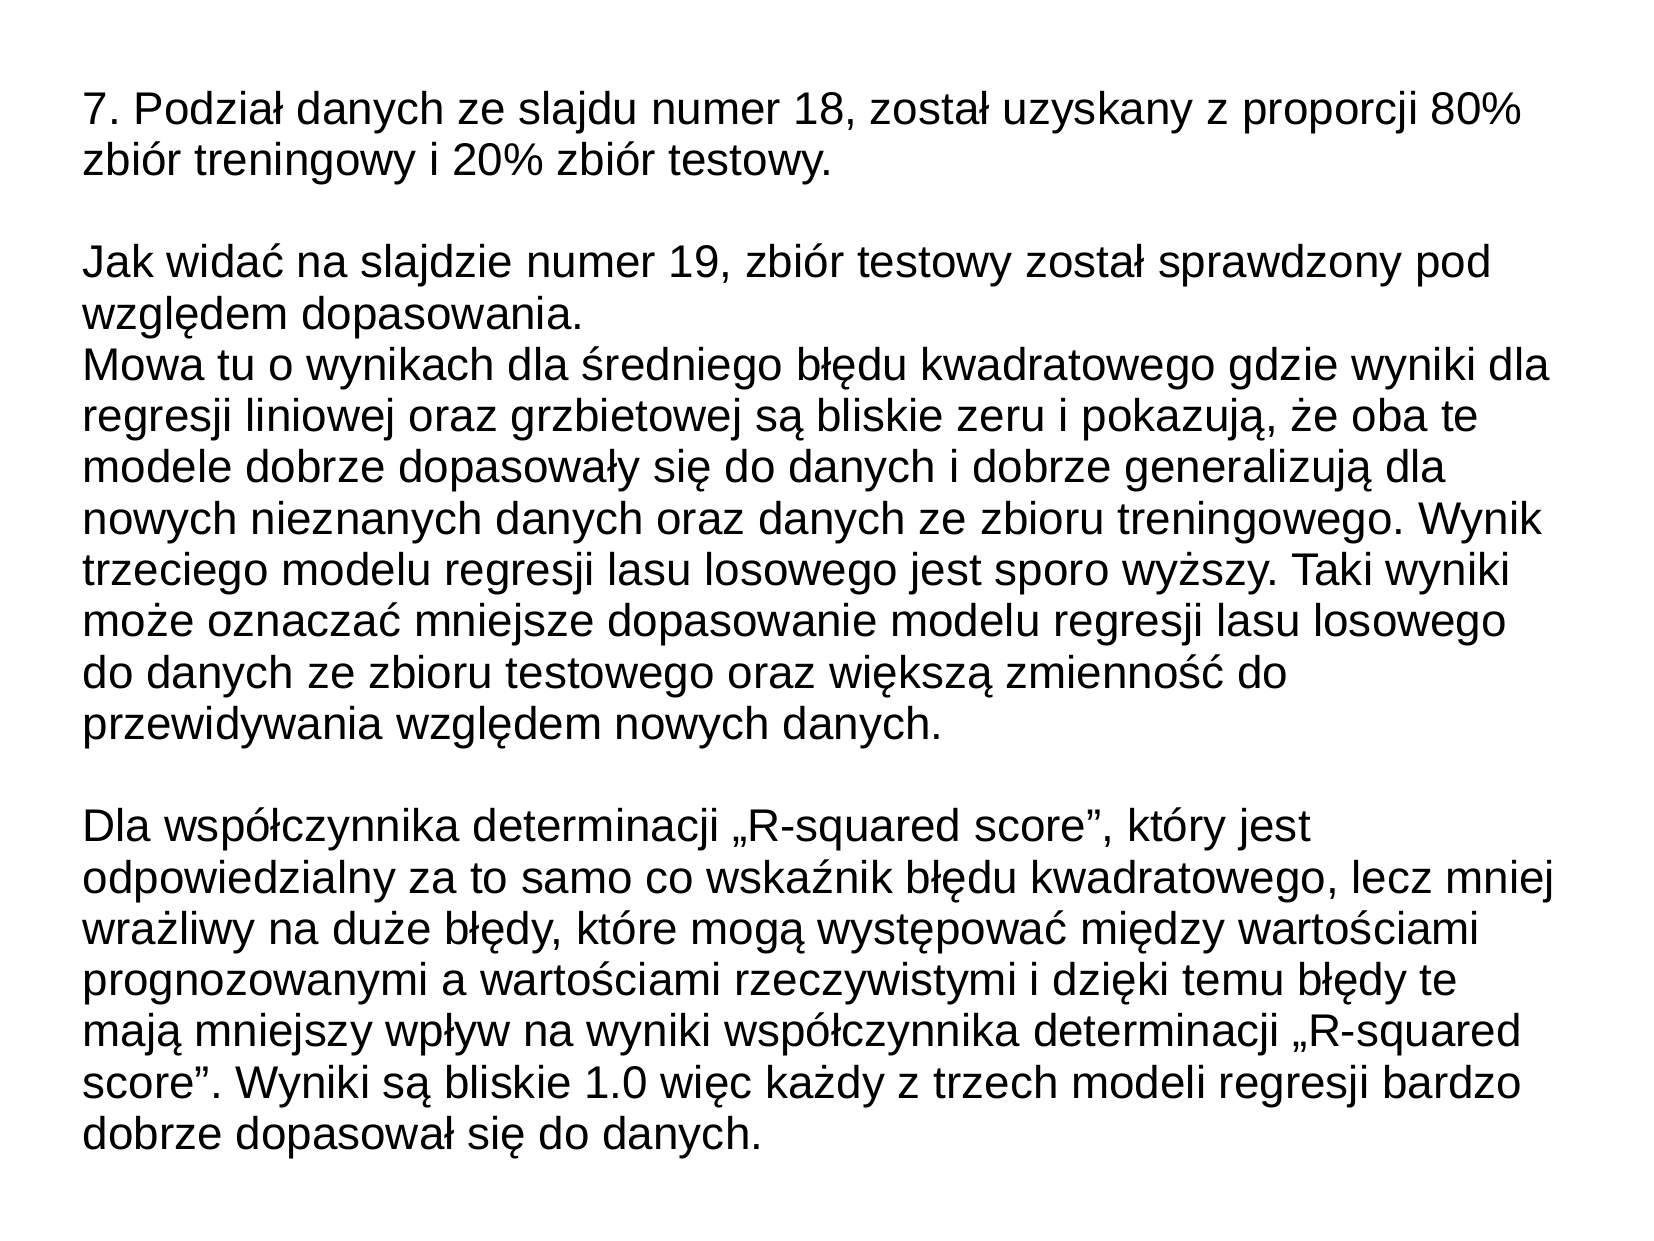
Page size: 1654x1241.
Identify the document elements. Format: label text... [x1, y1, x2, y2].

list 7. Podział danych ze slajdu numer 18, został uzyskany z proporcji 80% zbiór treningowy i 20% zbiór testowy. Jak widać na slajdzie numer 19, zbiór testowy został sprawdzony pod względem dopasowania. Mowa tu o wynikach dla średniego błędu kwadratowego gdzie wyniki dla regresji liniowej oraz grzbietowej są bliskie zeru i pokazują, że oba te modele dobrze dopasowały się do danych i dobrze generalizują dla nowych nieznanych danych oraz danych ze zbioru treningowego. Wynik trzeciego modelu regresji lasu losowego jest sporo wyższy. Taki wyniki może oznaczać mniejsze dopasowanie modelu regresji lasu losowego do danych ze zbioru testowego oraz większą zmienność do przewidywania względem nowych danych. Dla współczynnika determinacji „R-squared score”, który jest odpowiedzialny za to samo co wskaźnik błędu kwadratowego, lecz mniej wrażliwy na duże błędy, które mogą występować między wartościami prognozowanymi a wartościami rzeczywistymi i dzięki temu błędy te mają mniejszy wpływ na wyniki współczynnika determinacji „R-squared score”. Wyniki są bliskie 1.0 więc każdy z trzech modeli regresji bardzo dobrze dopasował się do danych. [82, 82, 1571, 1158]
